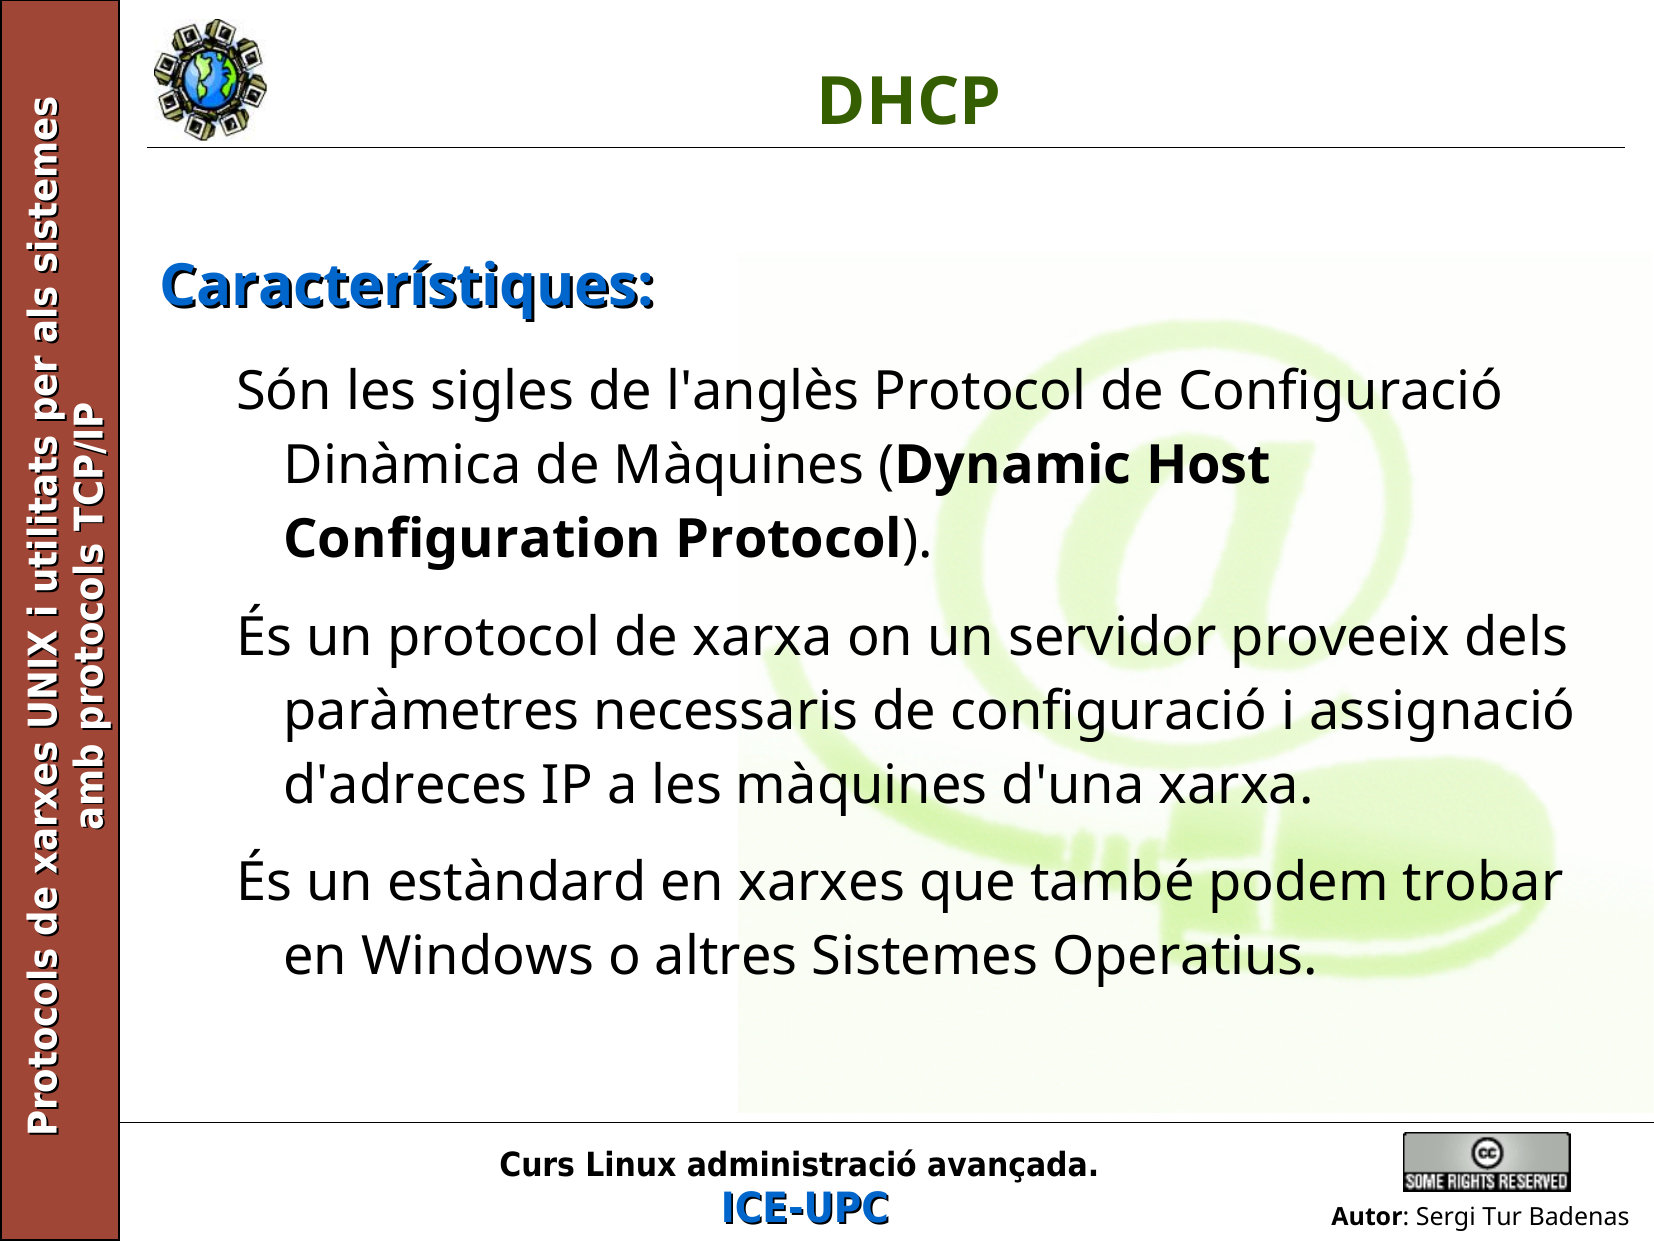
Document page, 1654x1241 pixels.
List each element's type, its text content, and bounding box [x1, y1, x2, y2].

picture [1403, 1132, 1571, 1192]
picture [738, 252, 1654, 1113]
list Característiques: Són les sigles de l'anglès Protocol de Configuració Dinàmica de Màquines (Dynamic Host Configuration Protocol). És un protocol de xarxa on un servidor proveeix dels paràmetres necessaris de configuració i assignació d'adreces IP a les màquines d'una xarxa. És un estàndard en xarxes que també podem trobar en Windows o altres Sistemes Operatius. [141, 242, 1630, 1093]
title DHCP [165, 49, 1654, 148]
picture [154, 19, 268, 142]
